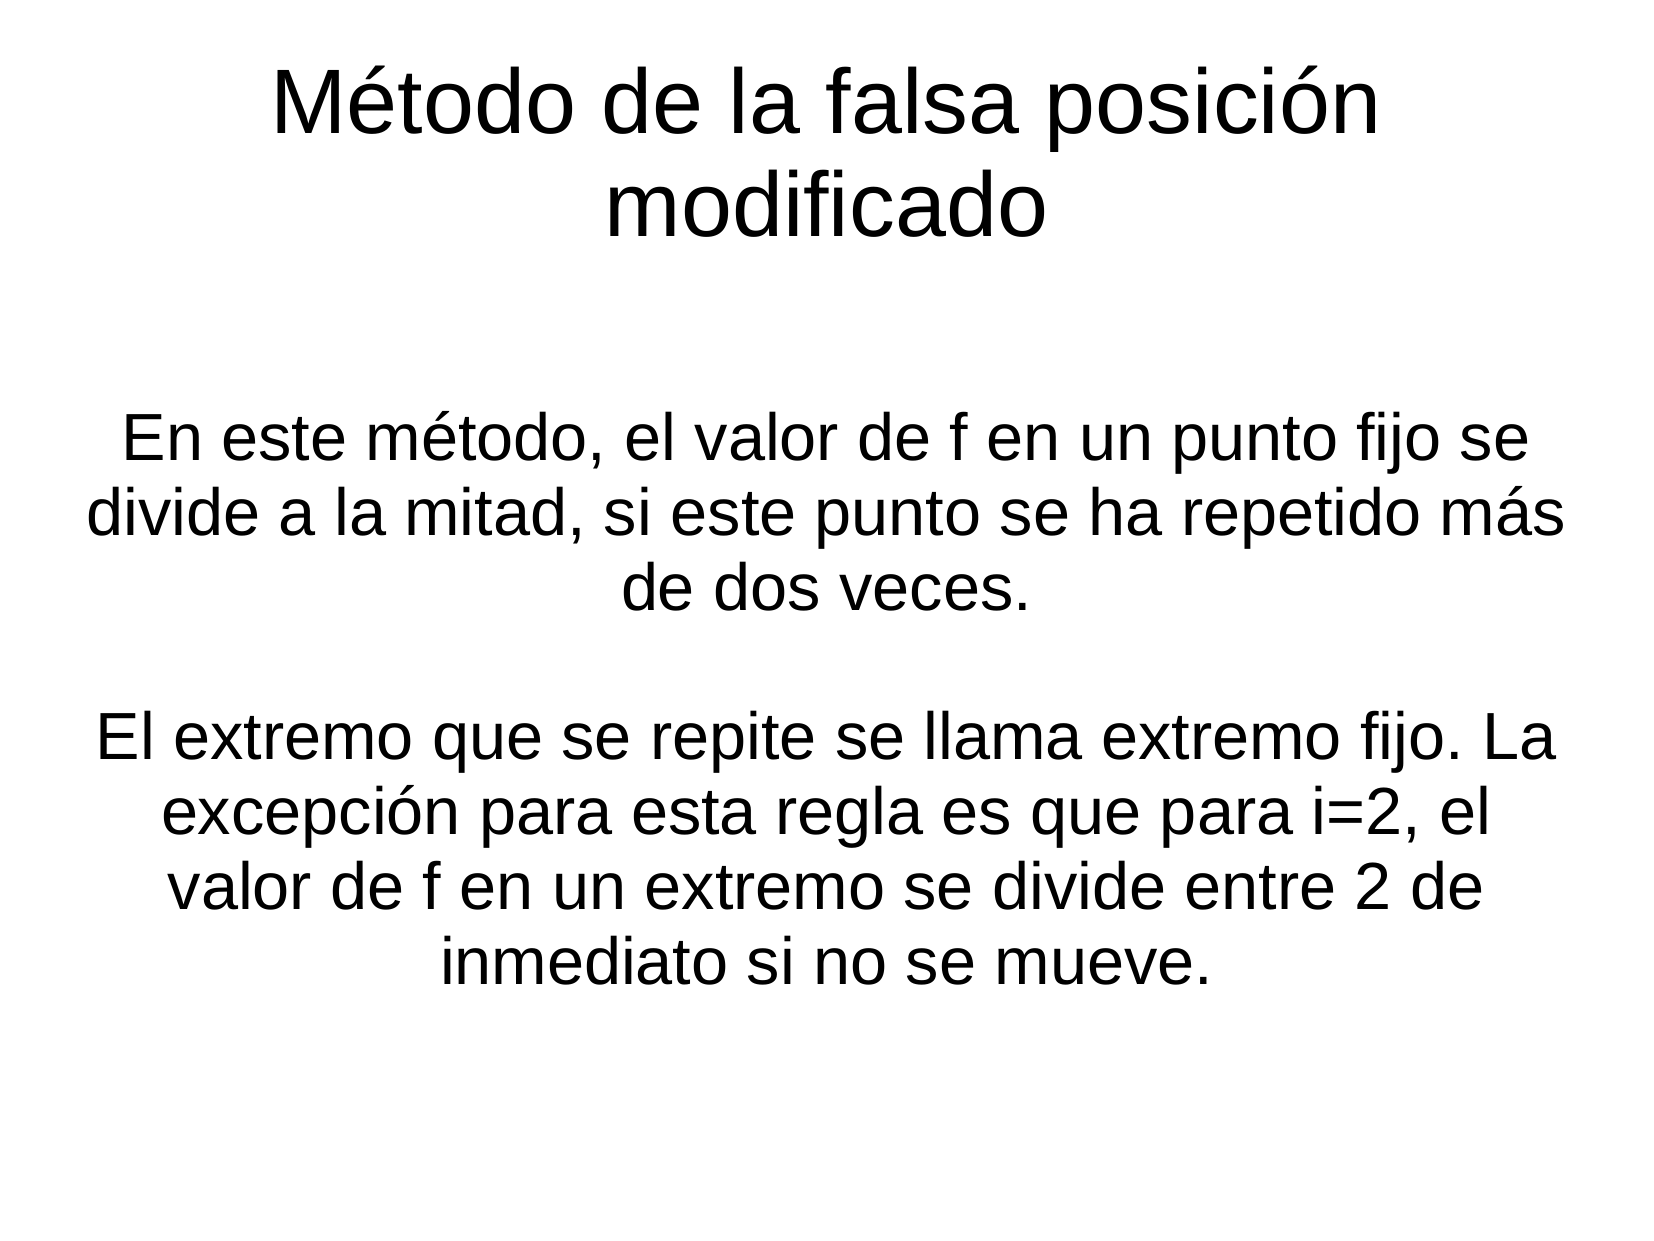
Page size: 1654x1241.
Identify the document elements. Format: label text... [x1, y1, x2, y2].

subtitle En este método, el valor de f en un punto fijo se divide a la mitad, si este punto se ha repetido más de dos veces. El extremo que se repite se llama extremo fijo. La excepción para esta regla es que para i=2, el valor de f en un extremo se divide entre 2 de inmediato si no se mueve. [82, 297, 1571, 1102]
title Método de la falsa posición modificado [82, 50, 1571, 256]
